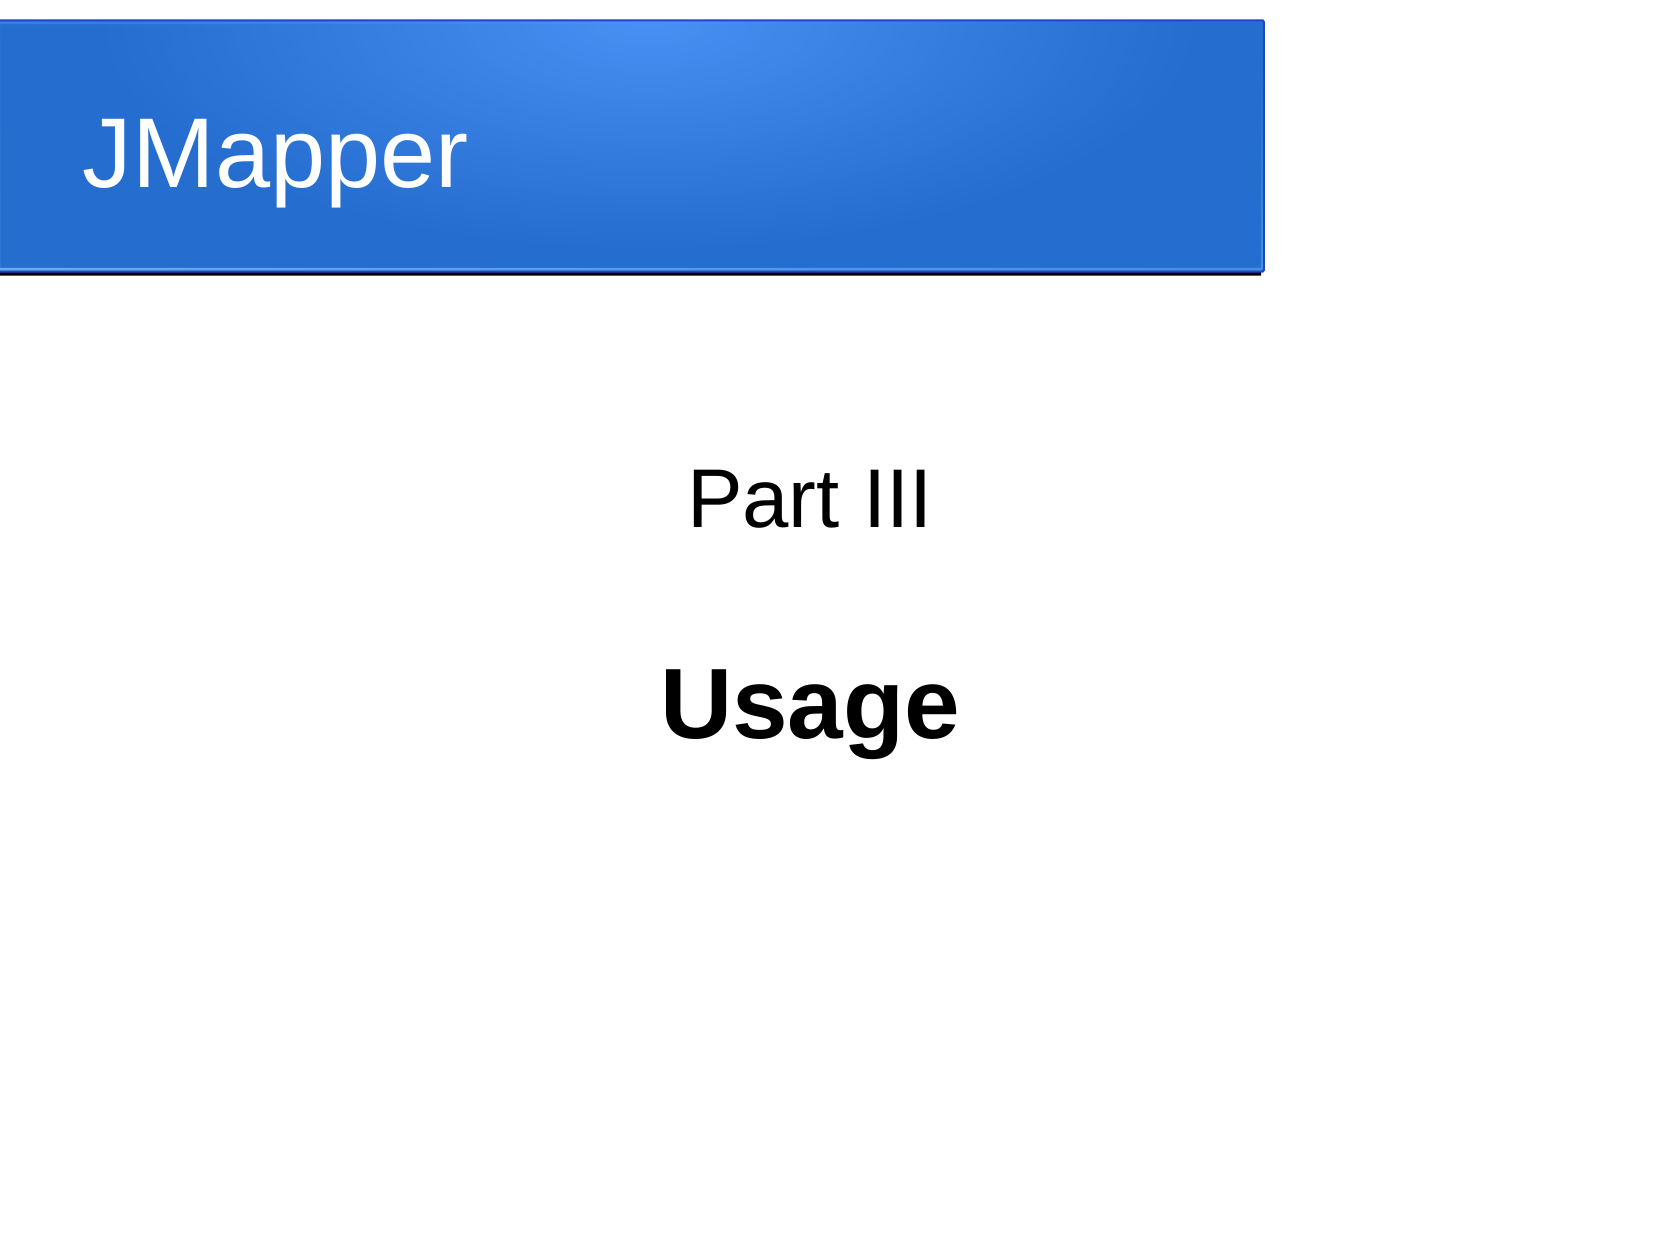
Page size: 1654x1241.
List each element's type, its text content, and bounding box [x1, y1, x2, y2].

subtitle Part III Usage [82, 290, 1538, 922]
title JMapper [82, 49, 1250, 257]
